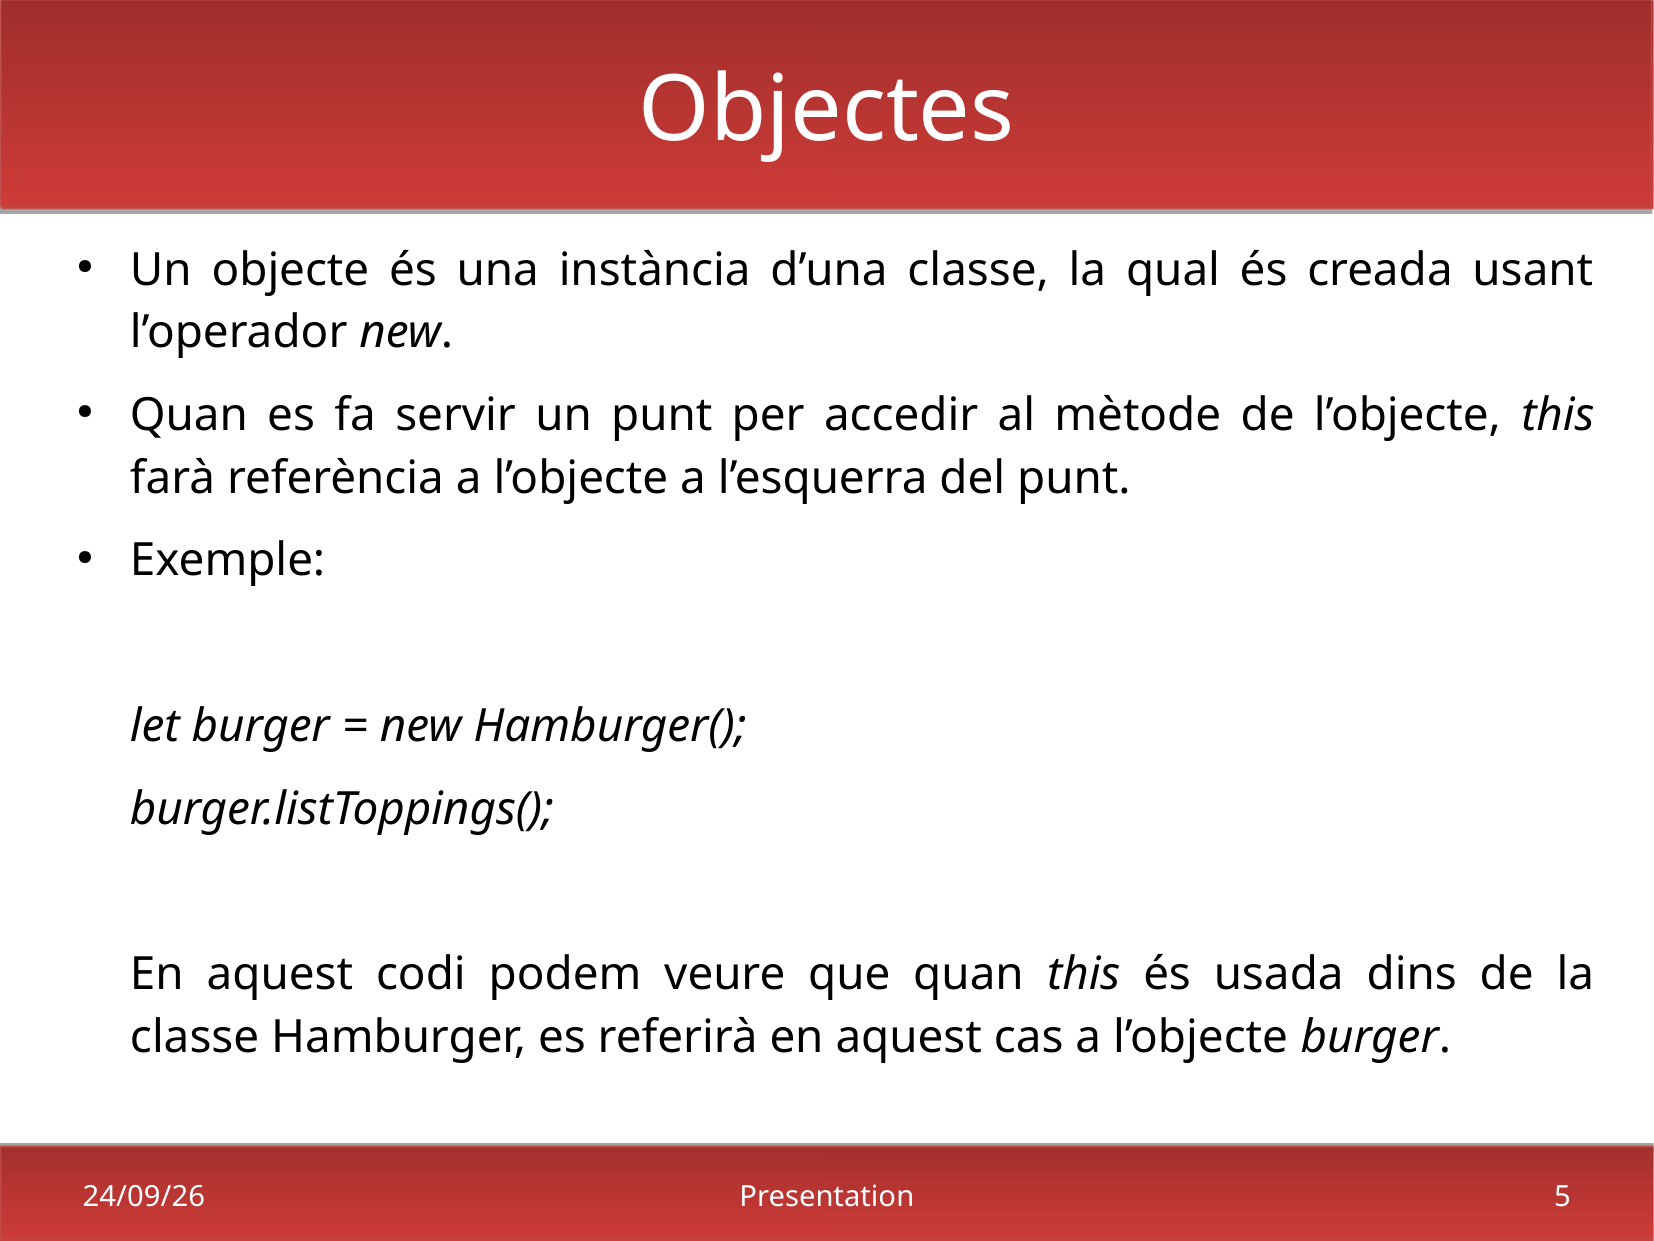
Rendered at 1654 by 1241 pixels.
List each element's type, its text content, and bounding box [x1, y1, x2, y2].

title Objectes [59, 31, 1595, 178]
picture [0, 1143, 1654, 1241]
list Un objecte és una instància d’una classe, la qual és creada usant l’operador new. Quan es fa servir un punt per accedir al mètode de l’objecte, this farà referència a l’objecte a l’esquerra del punt. Exemple: let burger = new Hamburger(); burger.listToppings(); En aquest codi podem veure que quan this és usada dins de la classe Hamburger, es referirà en aquest cas a l’objecte burger. [59, 236, 1595, 1152]
picture [0, 0, 1654, 214]
